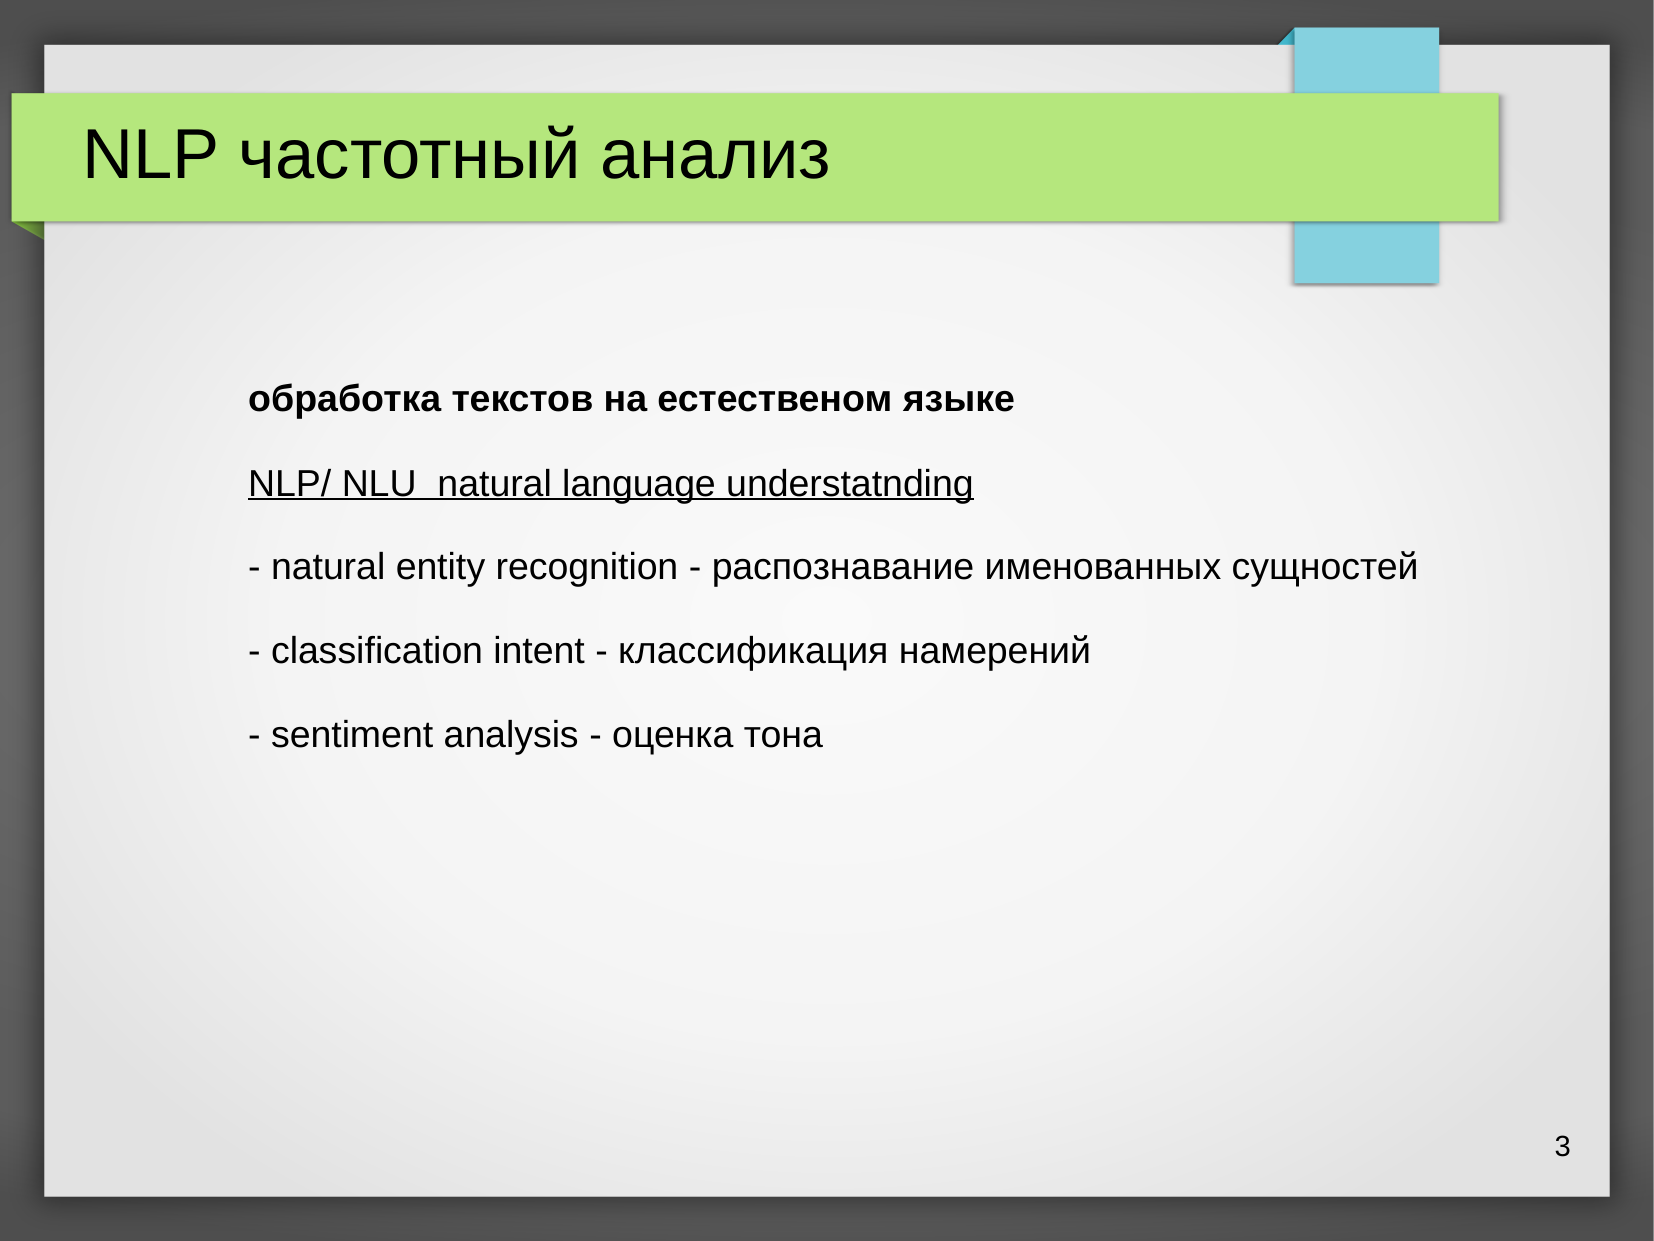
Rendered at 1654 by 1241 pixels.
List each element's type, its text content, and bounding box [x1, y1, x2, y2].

title NLP частотный анализ [82, 114, 1406, 194]
text_box обработка текстов на естественом языке NLP/ NLU natural language understatnding - natural entity recognition - распознавание именованных сущностей - classification intent - классификация намерений - sentiment analysis - оценка тона [248, 377, 1465, 898]
picture [0, 0, 1654, 1241]
